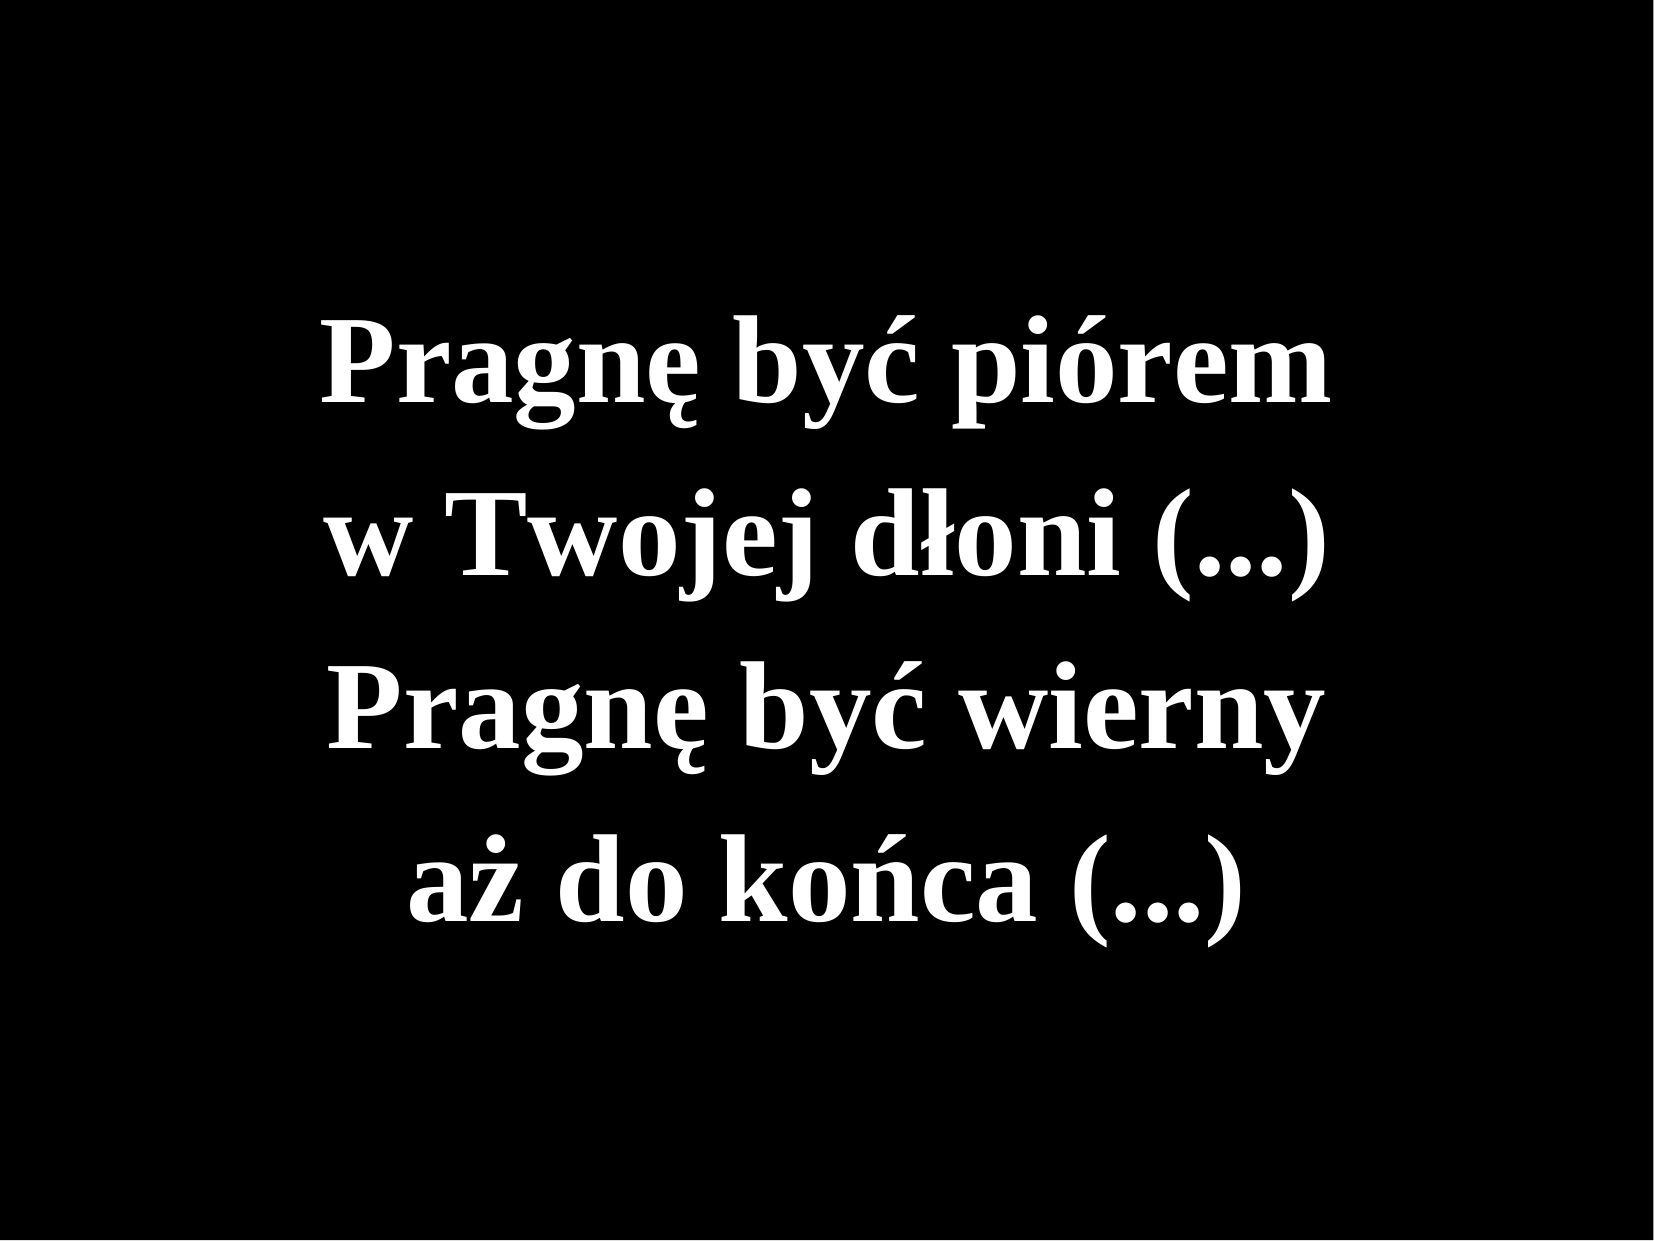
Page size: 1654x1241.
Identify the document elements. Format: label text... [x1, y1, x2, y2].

title Pragnę być piórem ppp w Twojej dłoni (...) ppp Pragnę być wierny ppp aż do końca (...) [0, 0, 1654, 1241]
